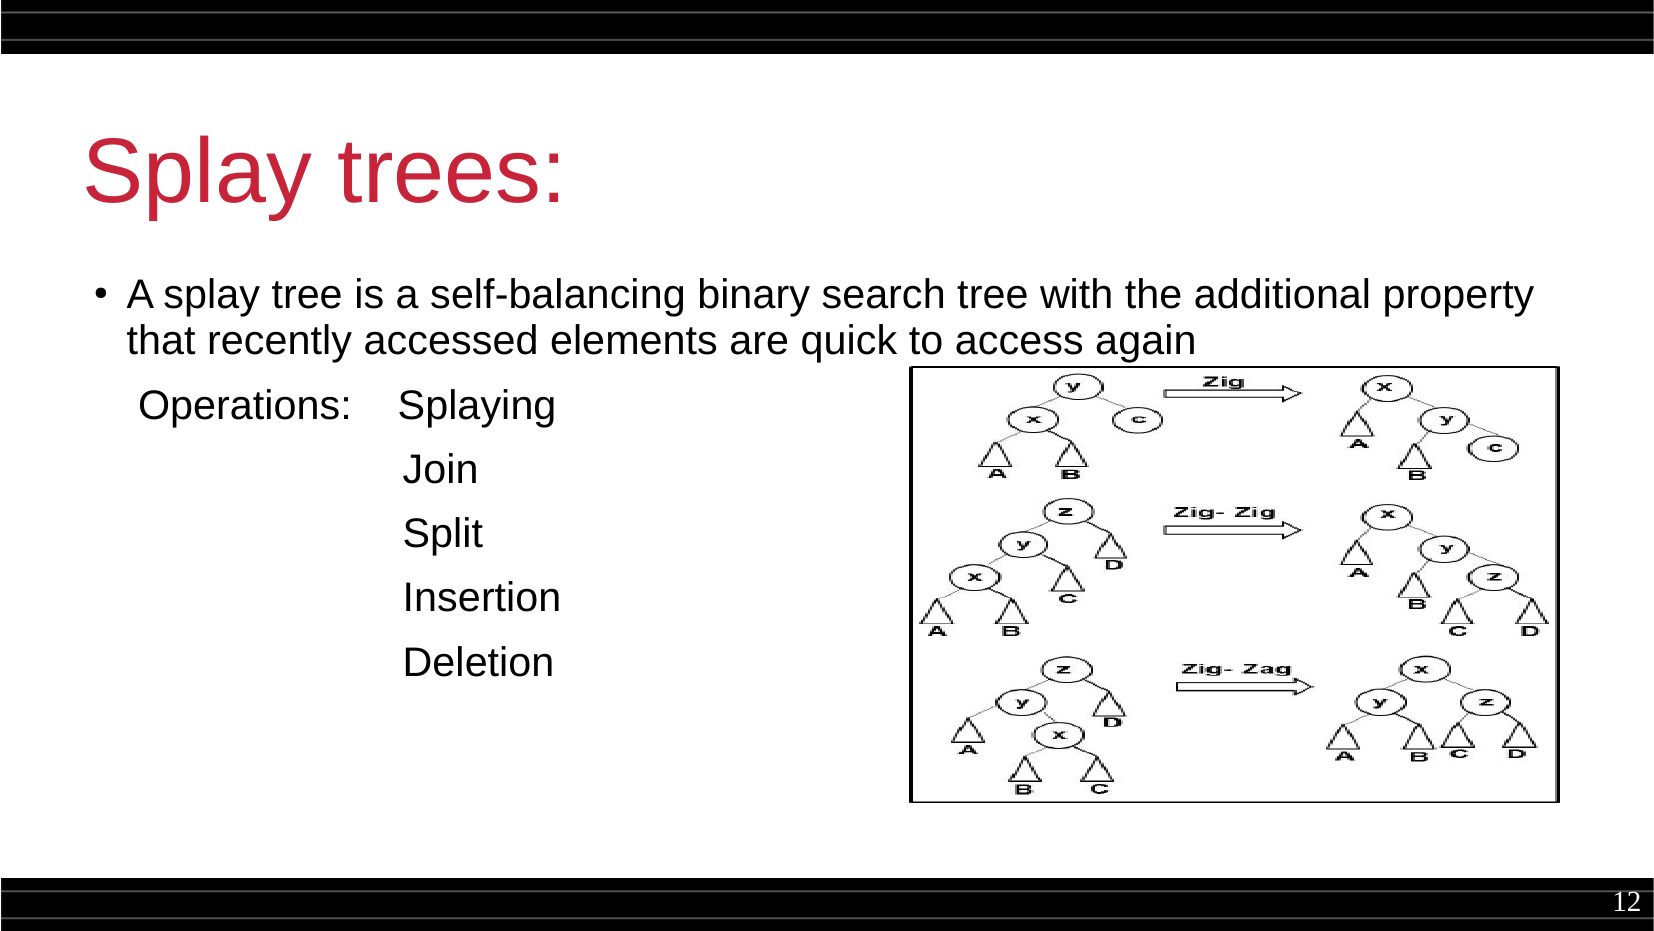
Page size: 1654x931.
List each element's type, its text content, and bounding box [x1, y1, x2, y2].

picture [1, 0, 1654, 54]
picture [909, 366, 1560, 804]
title Splay trees: [82, 92, 1571, 249]
list A splay tree is a self-balancing binary search tree with the additional property that recently accessed elements are quick to access again Operations: Splaying Join Split Insertion Deletion [82, 271, 1571, 758]
picture [1, 878, 1654, 931]
